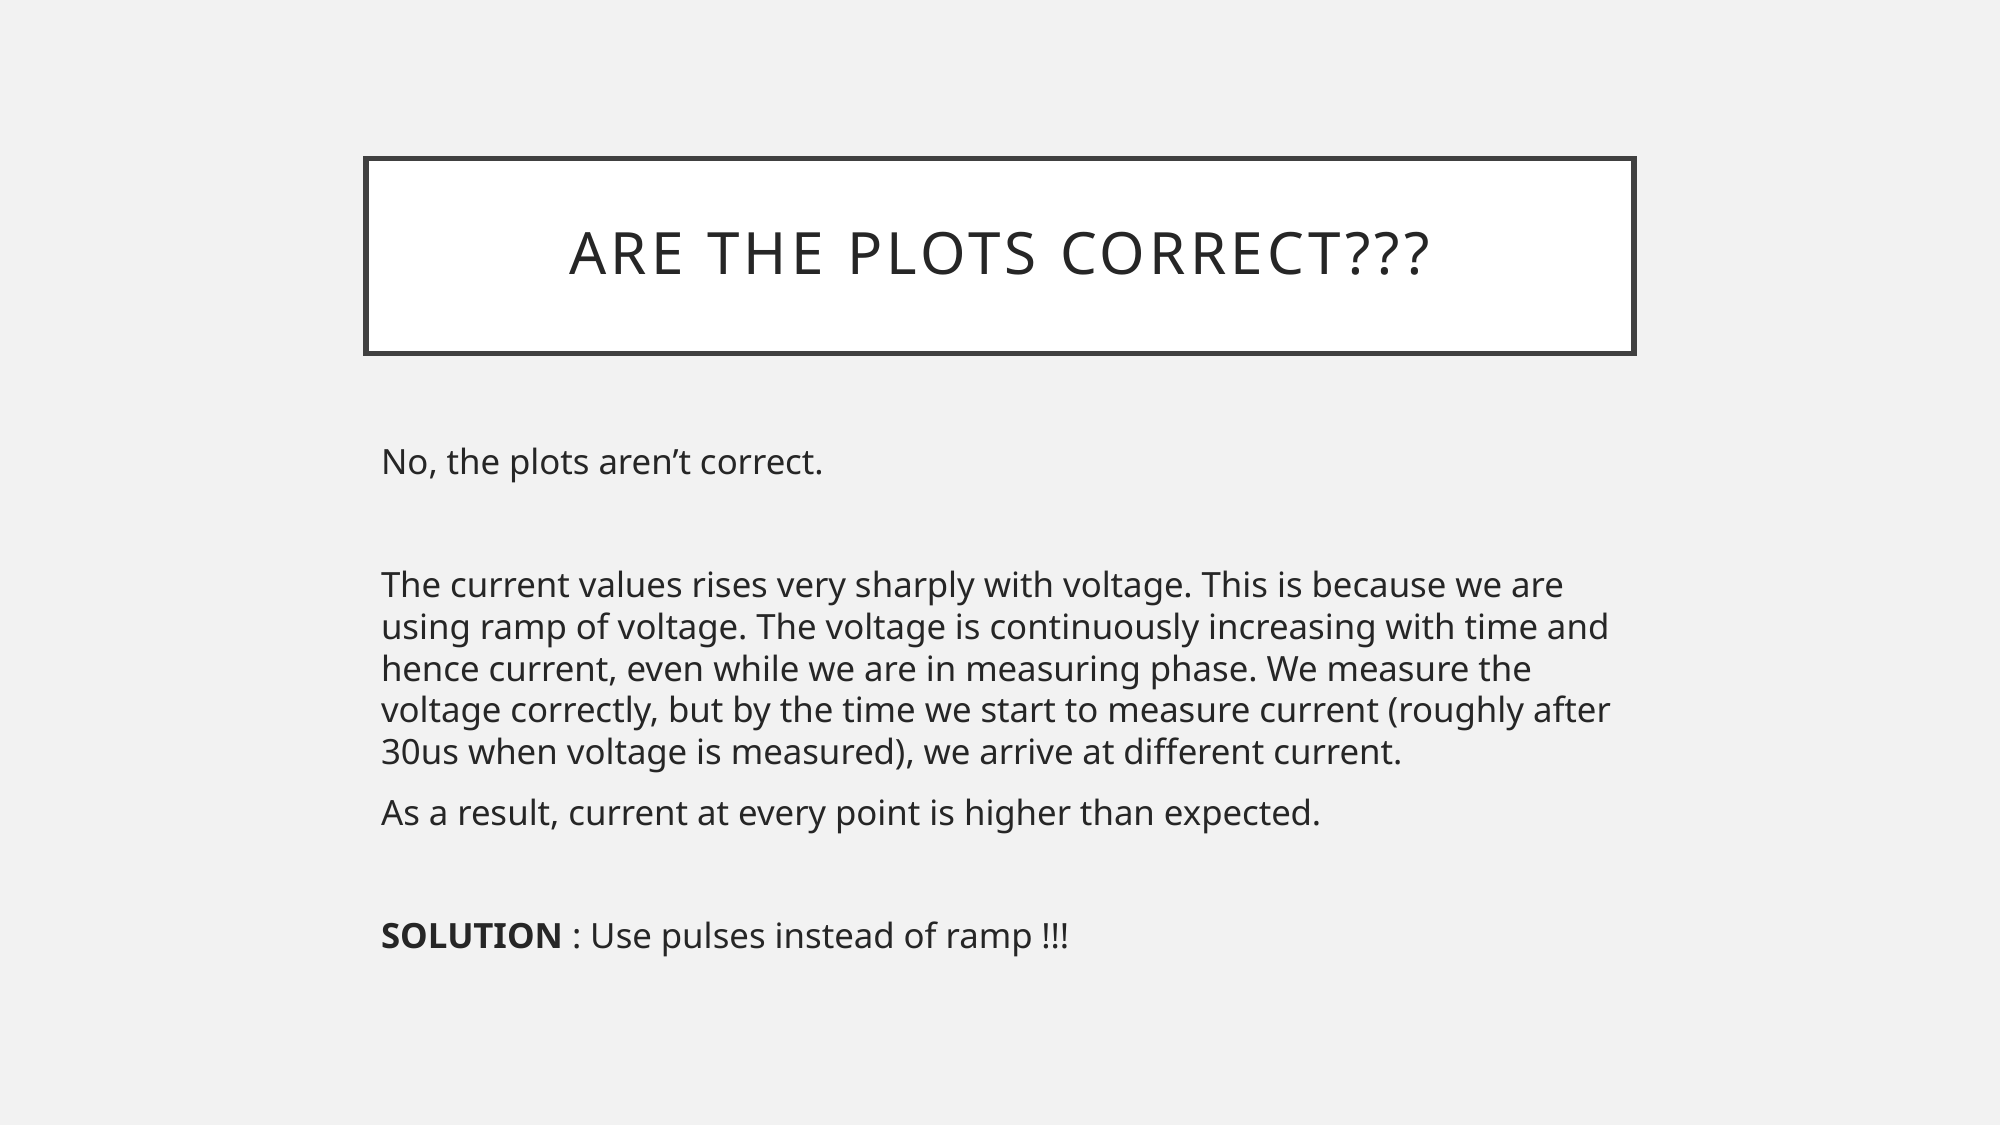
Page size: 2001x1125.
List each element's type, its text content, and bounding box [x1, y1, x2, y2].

list No, the plots aren’t correct. The current values rises very sharply with voltage. This is because we are using ramp of voltage. The voltage is continuously increasing with time and hence current, even while we are in measuring phase. We measure the voltage correctly, but by the time we start to measure current (roughly after 30us when voltage is measured), we arrive at different current. As a result, current at every point is higher than expected. SOLUTION : Use pulses instead of ramp !!! [366, 432, 1634, 970]
title Are the plots correct??? [366, 158, 1634, 354]
